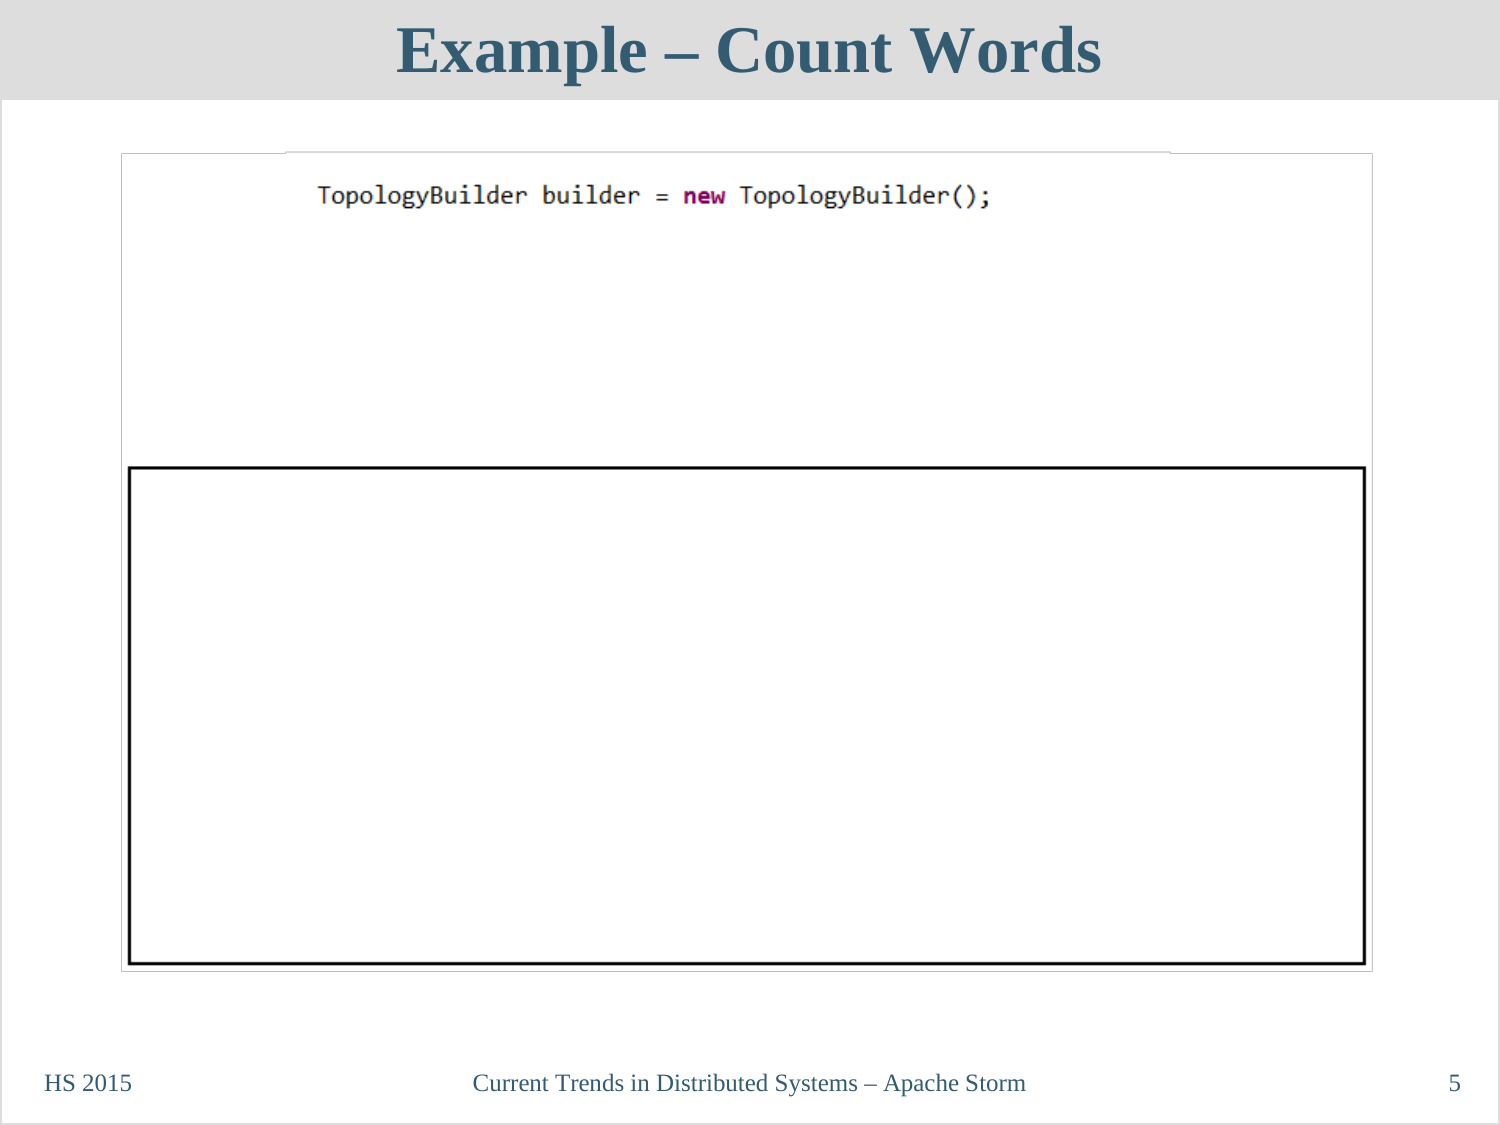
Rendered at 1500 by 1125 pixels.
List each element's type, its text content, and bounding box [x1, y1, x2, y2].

picture [0, 96, 1496, 1125]
title Example – Count Words [0, 0, 1500, 100]
